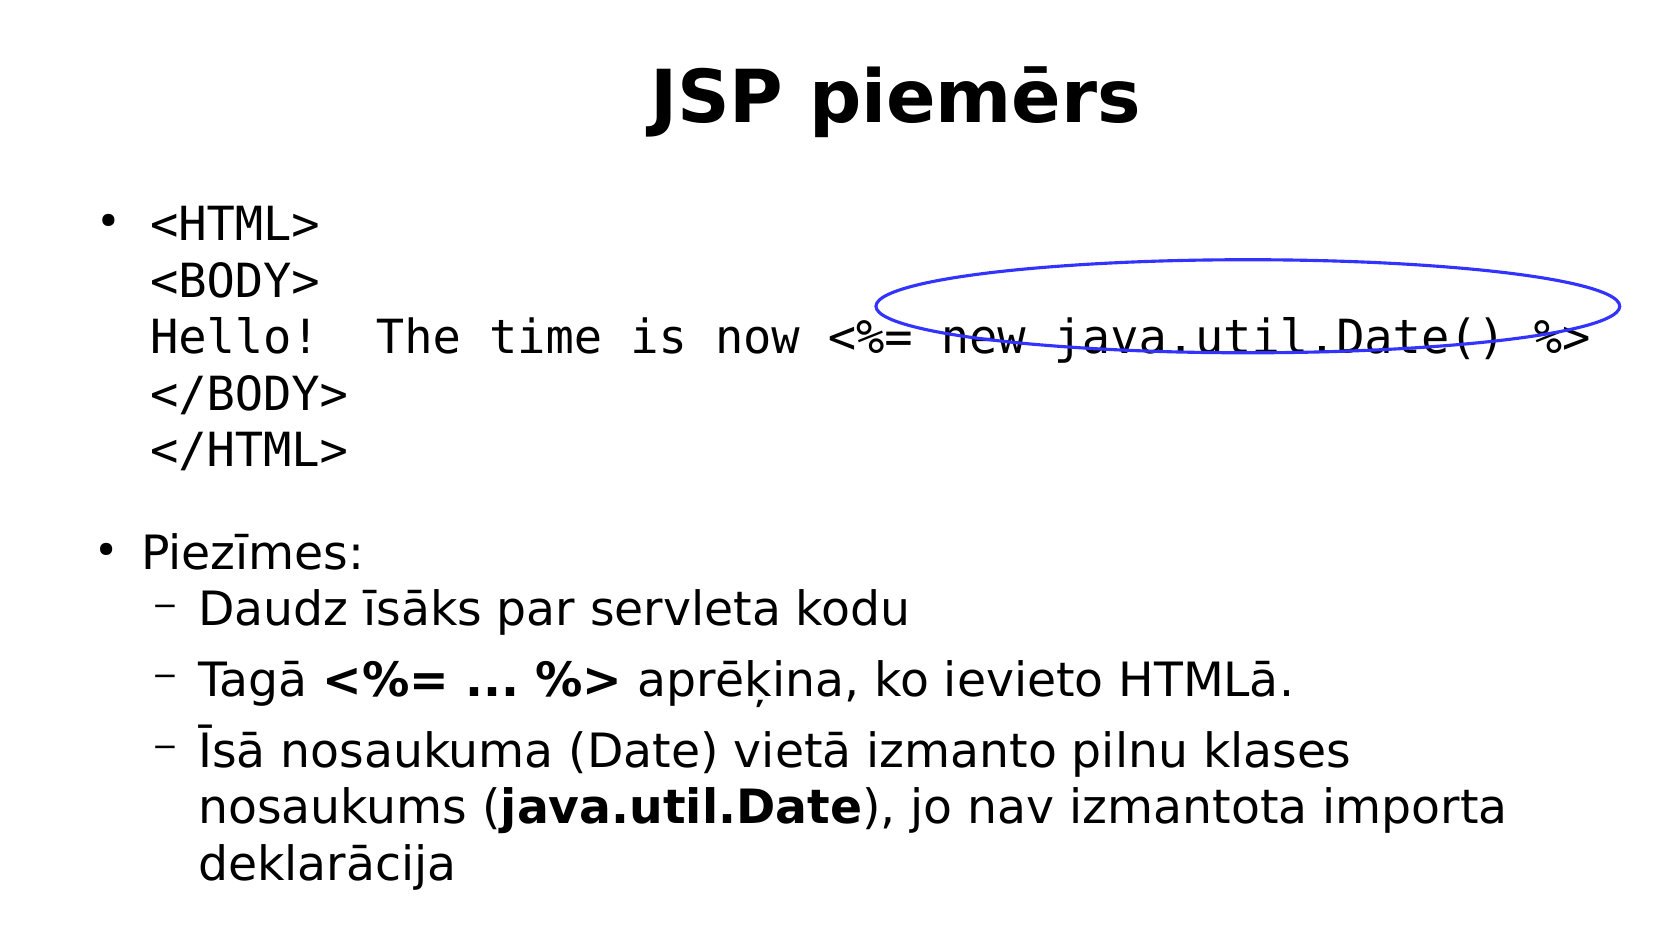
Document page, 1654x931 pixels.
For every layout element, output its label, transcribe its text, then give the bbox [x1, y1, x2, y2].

list Piezīmes: Daudz īsāks par servleta kodu Tagā <%= ... %> aprēķina, ko ievieto HTMLā. Īsā nosaukuma (Date) vietā izmanto pilnu klases nosaukums (java.util.Date), jo nav izmantota importa deklarācija [68, 514, 1589, 900]
list <HTML> <BODY> Hello! The time is now <%= new java.util.Date() %> </BODY> </HTML> [878, 262, 1617, 351]
title JSP piemērs [220, 31, 1571, 145]
list <HTML> <BODY> Hello! The time is now <%= new java.util.Date() %> </BODY> </HTML> [68, 186, 1620, 526]
